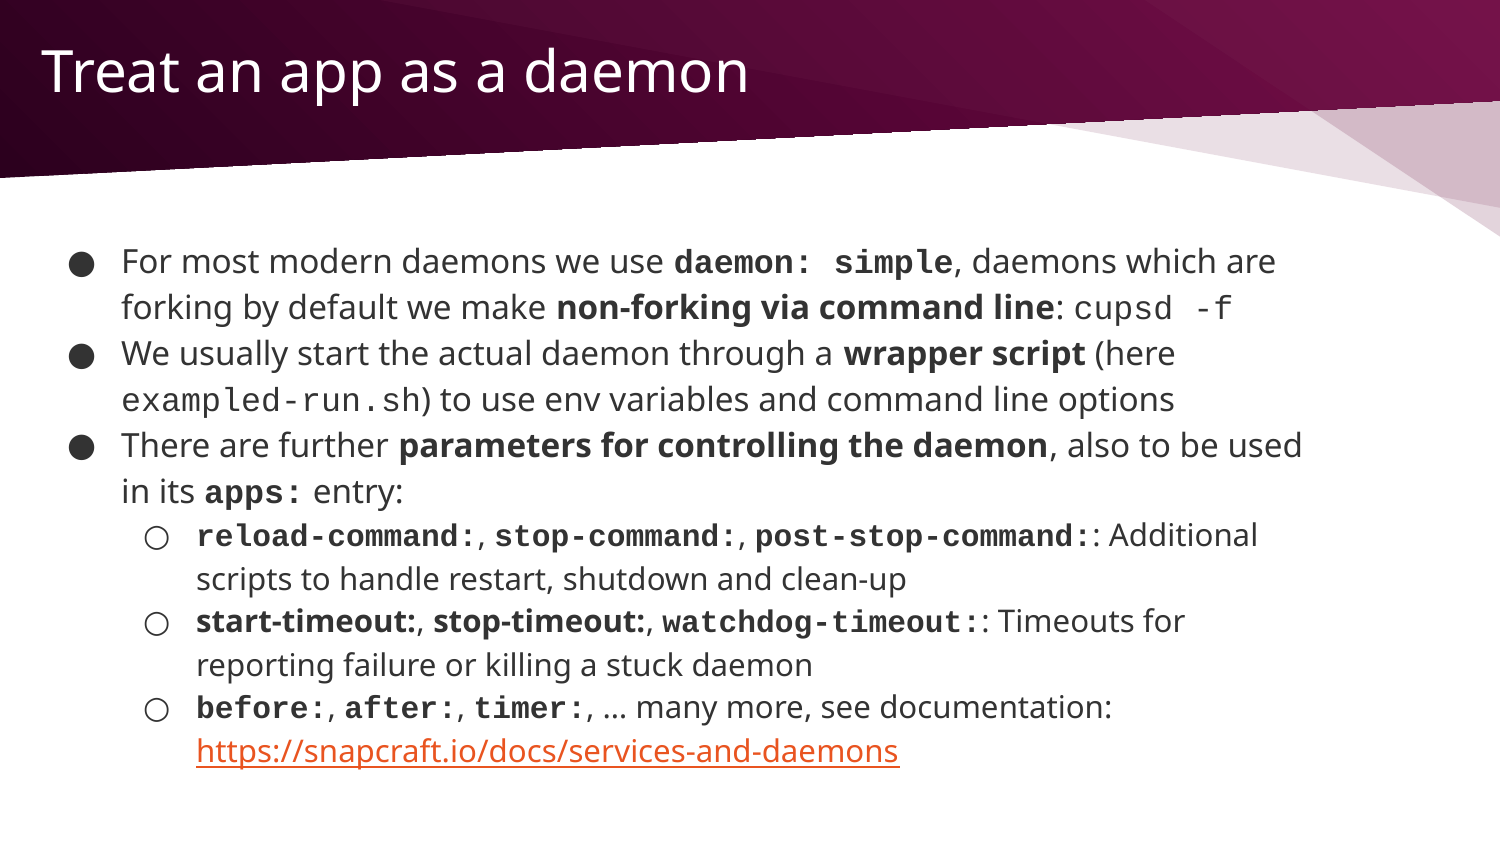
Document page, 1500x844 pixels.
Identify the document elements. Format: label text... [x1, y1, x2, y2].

list For most modern daemons we use daemon: simple, daemons which are forking by default we make non-forking via command line: cupsd -f We usually start the actual daemon through a wrapper script (here exampled-run.sh) to use env variables and command line options There are further parameters for controlling the daemon, also to be used in its apps: entry: reload-command:, stop-command:, post-stop-command:: Additional scripts to handle restart, shutdown and clean-up start-timeout:, stop-timeout:, watchdog-timeout:: Timeouts for reporting failure or killing a stuck daemon before:, after:, timer:, … many more, see documentation: https://snapcraft.io/docs/services-and-daemons [35, 229, 1324, 789]
title Treat an app as a daemon [41, 5, 1336, 134]
